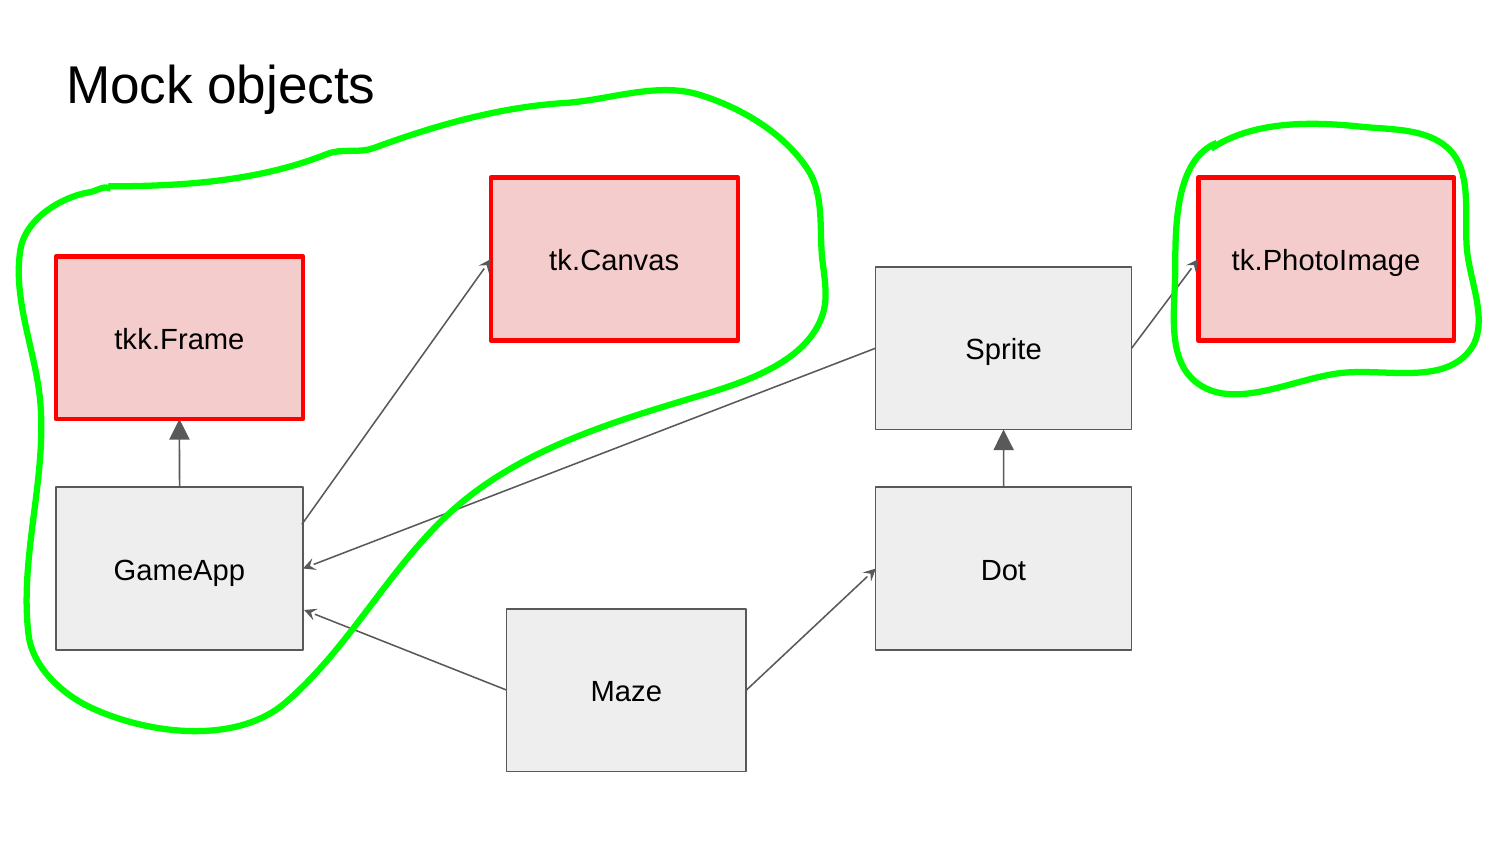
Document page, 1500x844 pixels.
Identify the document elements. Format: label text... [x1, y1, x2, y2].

text_box Sprite [875, 266, 1132, 430]
title Mock objects [51, 35, 1449, 130]
text_box tk.Canvas [490, 177, 738, 341]
text_box tk.PhotoImage [1198, 177, 1455, 341]
text_box GameApp [56, 487, 304, 650]
text_box Maze [506, 608, 747, 772]
text_box Dot [875, 487, 1132, 650]
title Mock objects [442, 94, 763, 130]
text_box tkk.Frame [56, 256, 304, 419]
